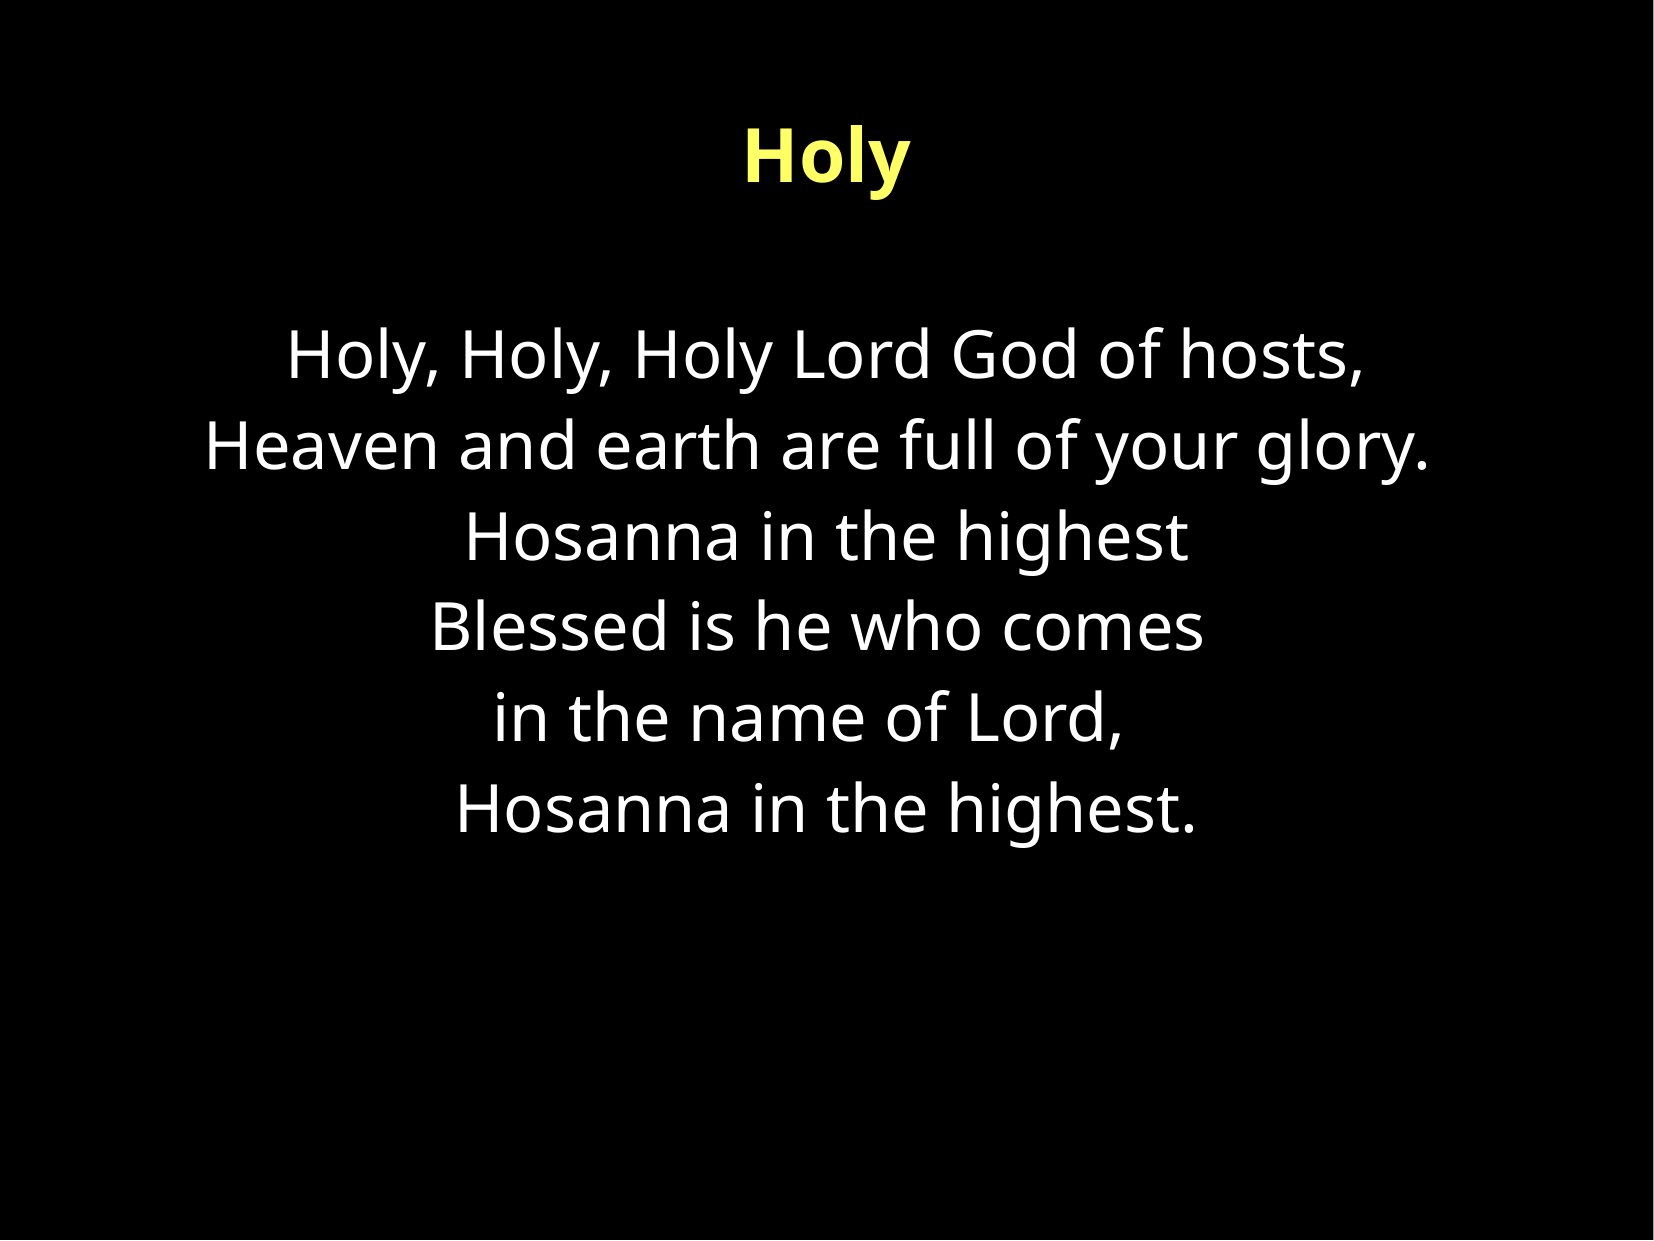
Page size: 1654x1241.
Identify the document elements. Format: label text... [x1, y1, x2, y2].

title Holy [82, 49, 1571, 257]
list Holy, Holy, Holy Lord God of hosts, Heaven and earth are full of your glory. Hosanna in the highest Blessed is he who comes in the name of Lord, Hosanna in the highest. [0, 307, 1654, 1241]
